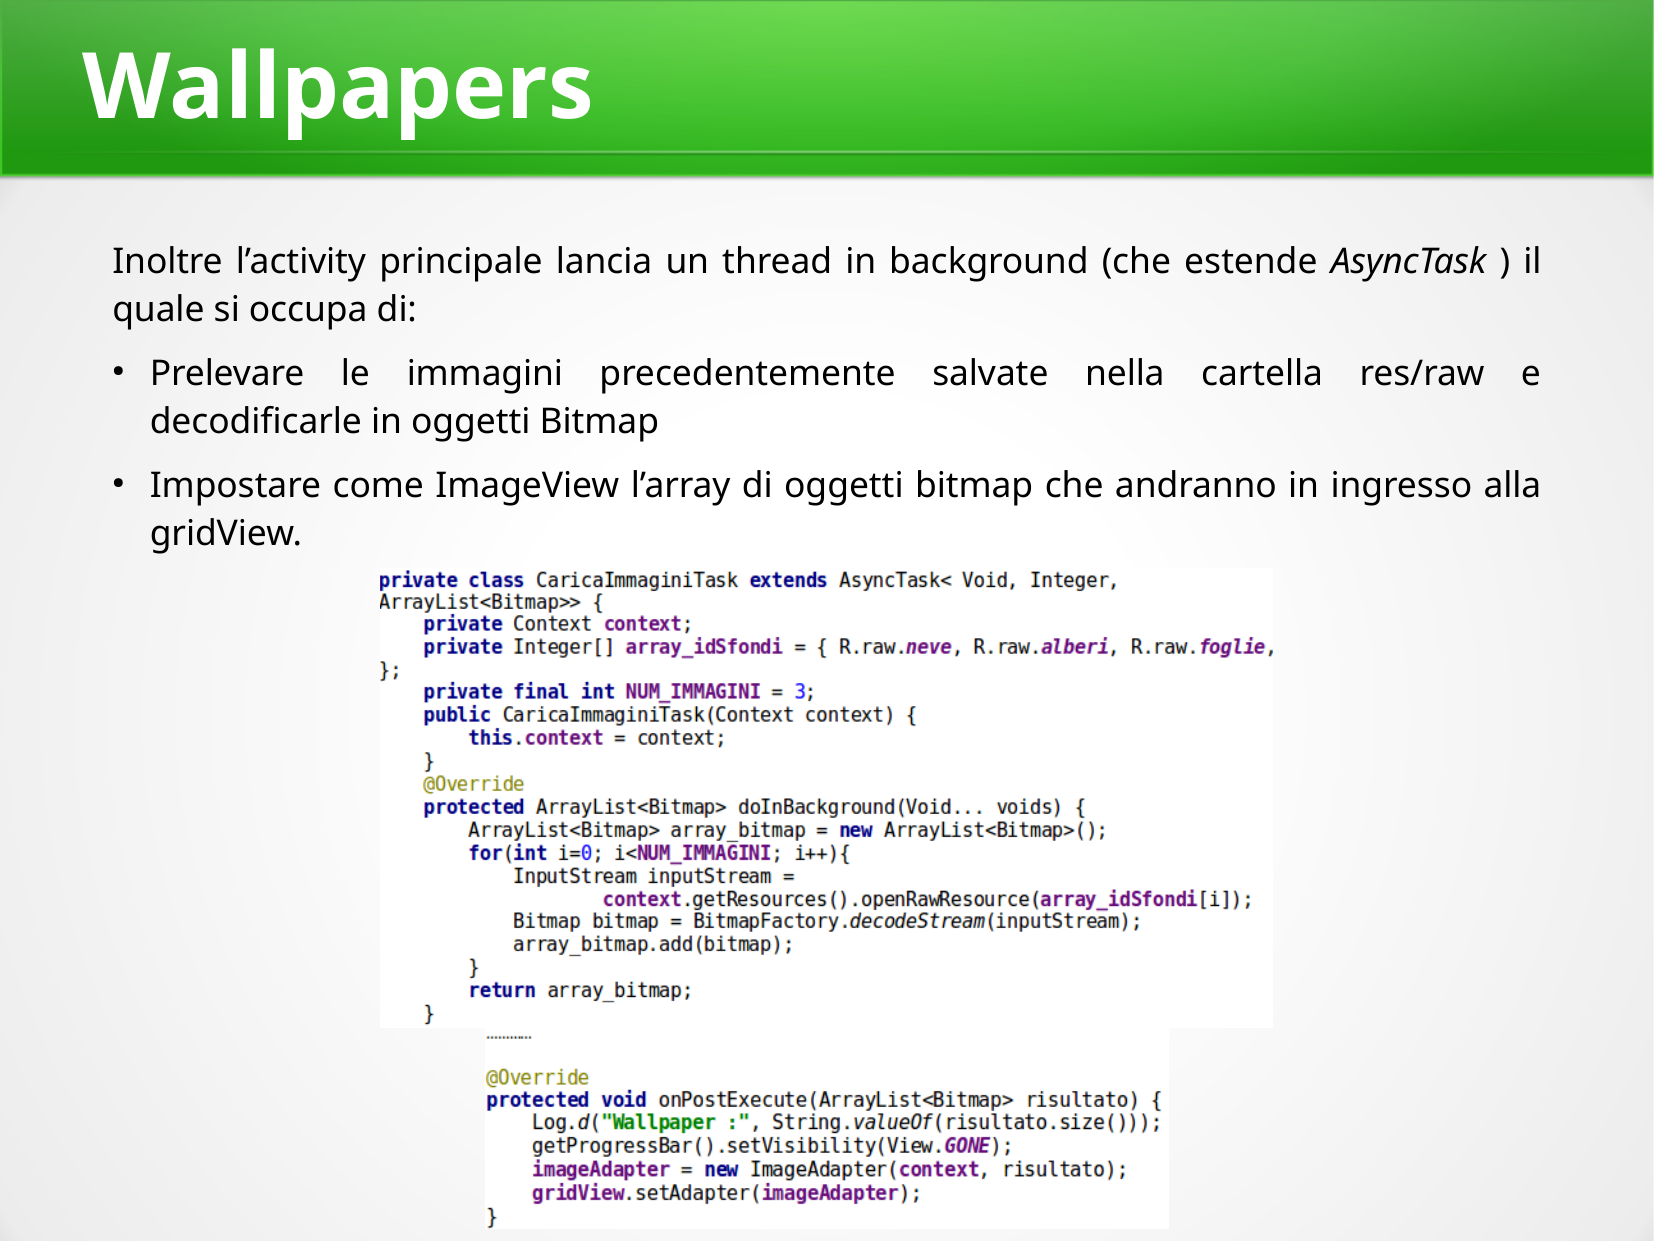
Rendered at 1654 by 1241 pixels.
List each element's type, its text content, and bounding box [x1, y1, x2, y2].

list Inoltre l’activity principale lancia un thread in background (che estende AsyncTask ) il quale si occupa di: Prelevare le immagini precedentemente salvate nella cartella res/raw e decodificarle in oggetti Bitmap Impostare come ImageView l’array di oggetti bitmap che andranno in ingresso alla gridView. [112, 236, 1542, 686]
picture [0, 0, 1654, 1241]
title Wallpapers [82, 11, 1571, 154]
